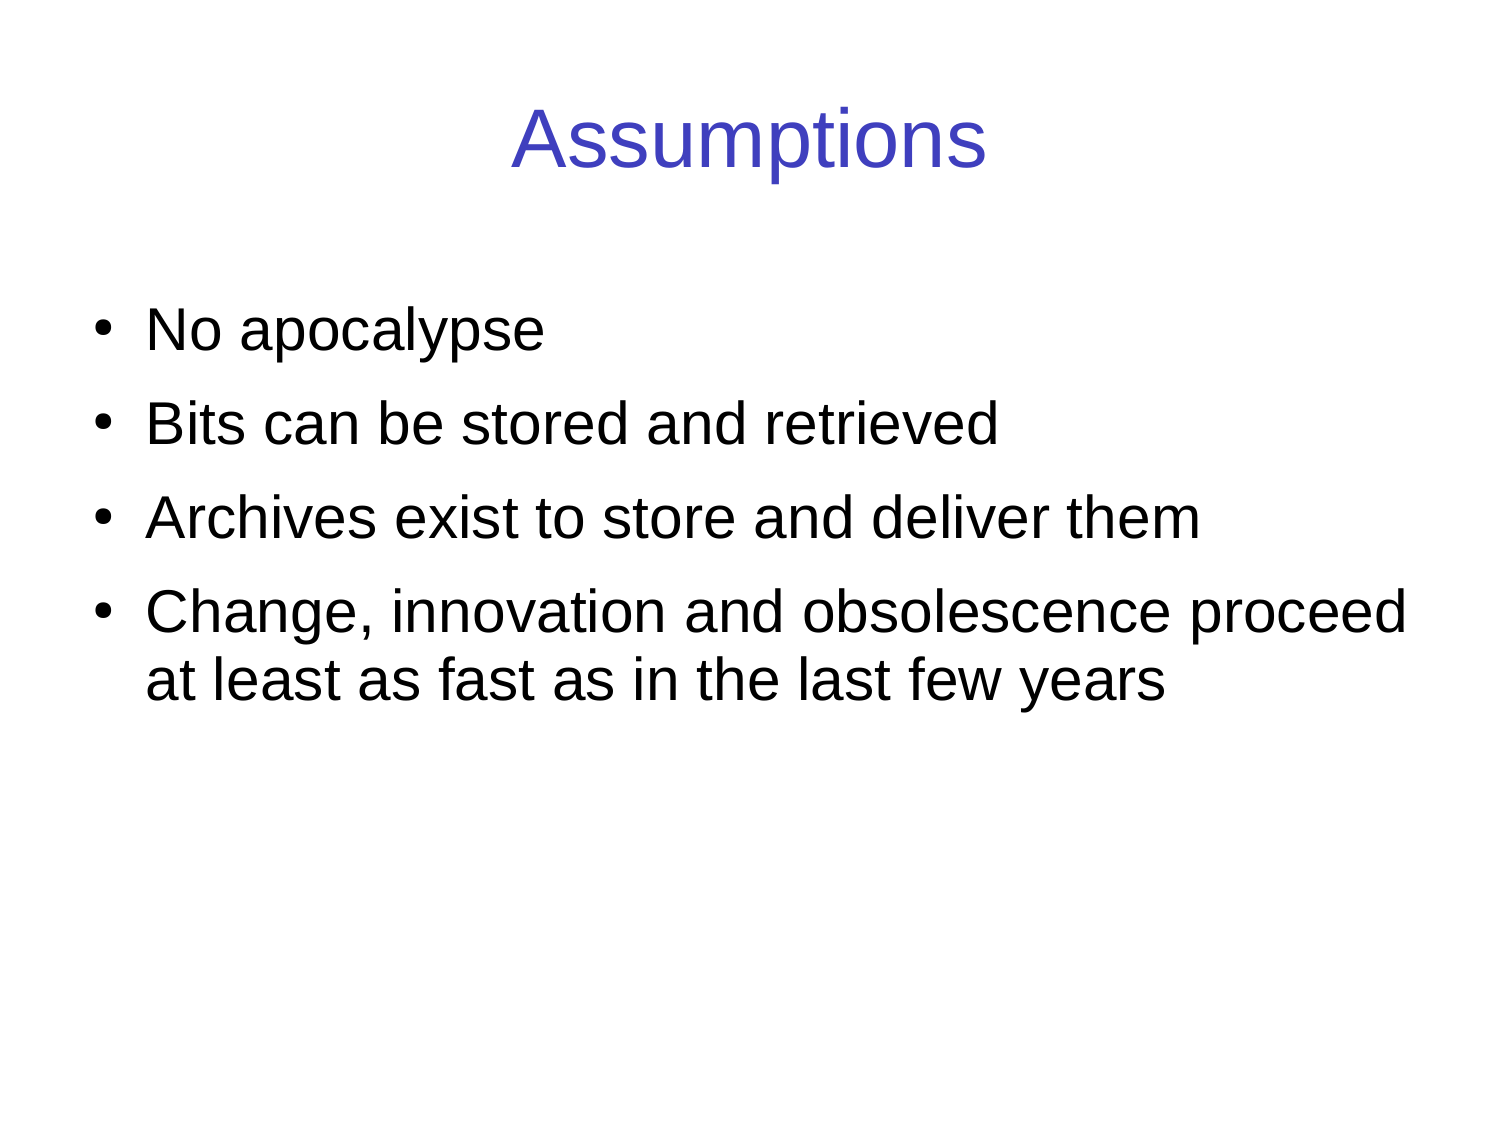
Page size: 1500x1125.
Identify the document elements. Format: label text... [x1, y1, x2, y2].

list No apocalypse Bits can be stored and retrieved Archives exist to store and deliver them Change, innovation and obsolescence proceed at least as fast as in the last few years [75, 295, 1425, 1063]
title Assumptions [75, 44, 1425, 233]
